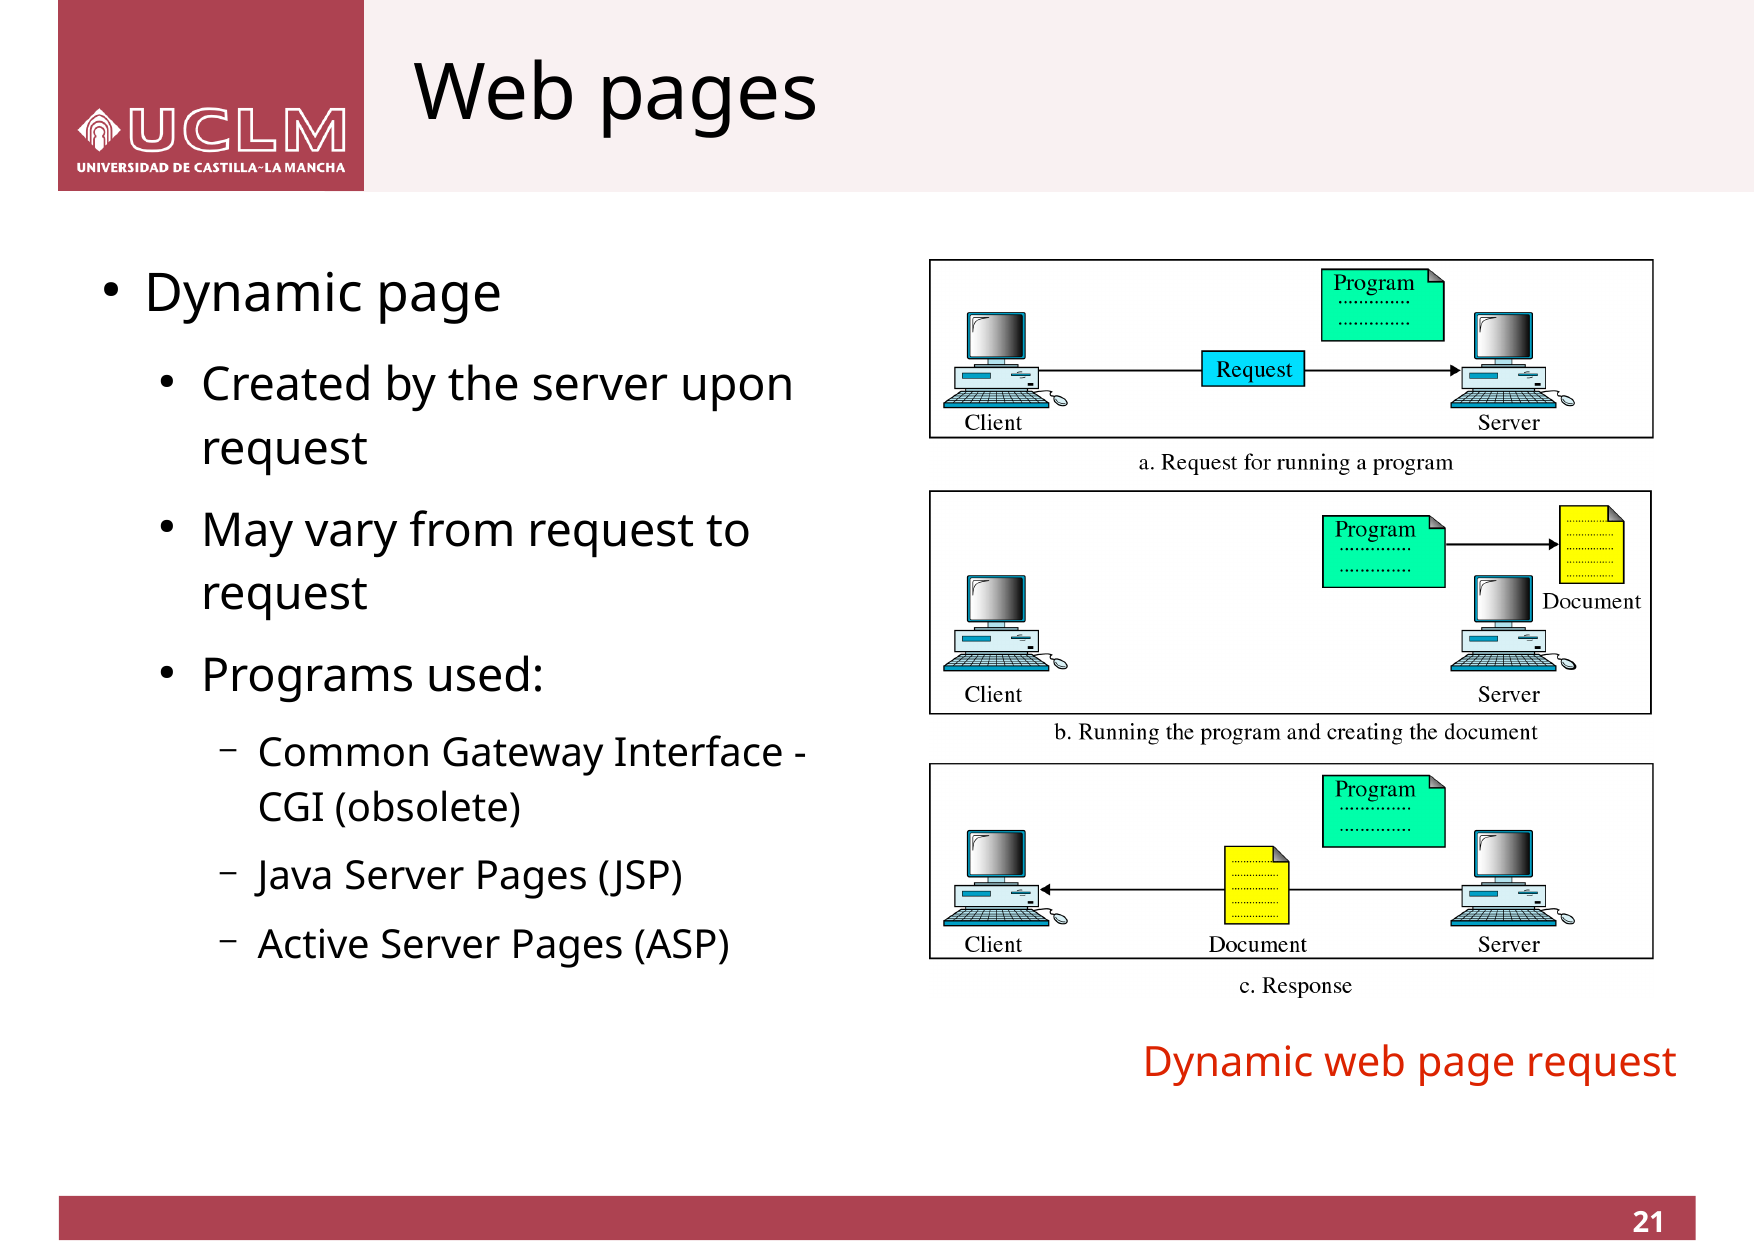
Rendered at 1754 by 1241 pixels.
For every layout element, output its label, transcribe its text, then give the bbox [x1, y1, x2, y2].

text_box Dynamic web page request [1127, 1027, 1652, 1093]
picture [58, 0, 364, 191]
title Web pages [413, 0, 1667, 198]
list Dynamic page Created by the server upon request May vary from request to request Programs used: Common Gateway Interface - CGI (obsolete) Java Server Pages (JSP) Active Server Pages (ASP) [87, 254, 858, 974]
picture [929, 259, 1654, 999]
